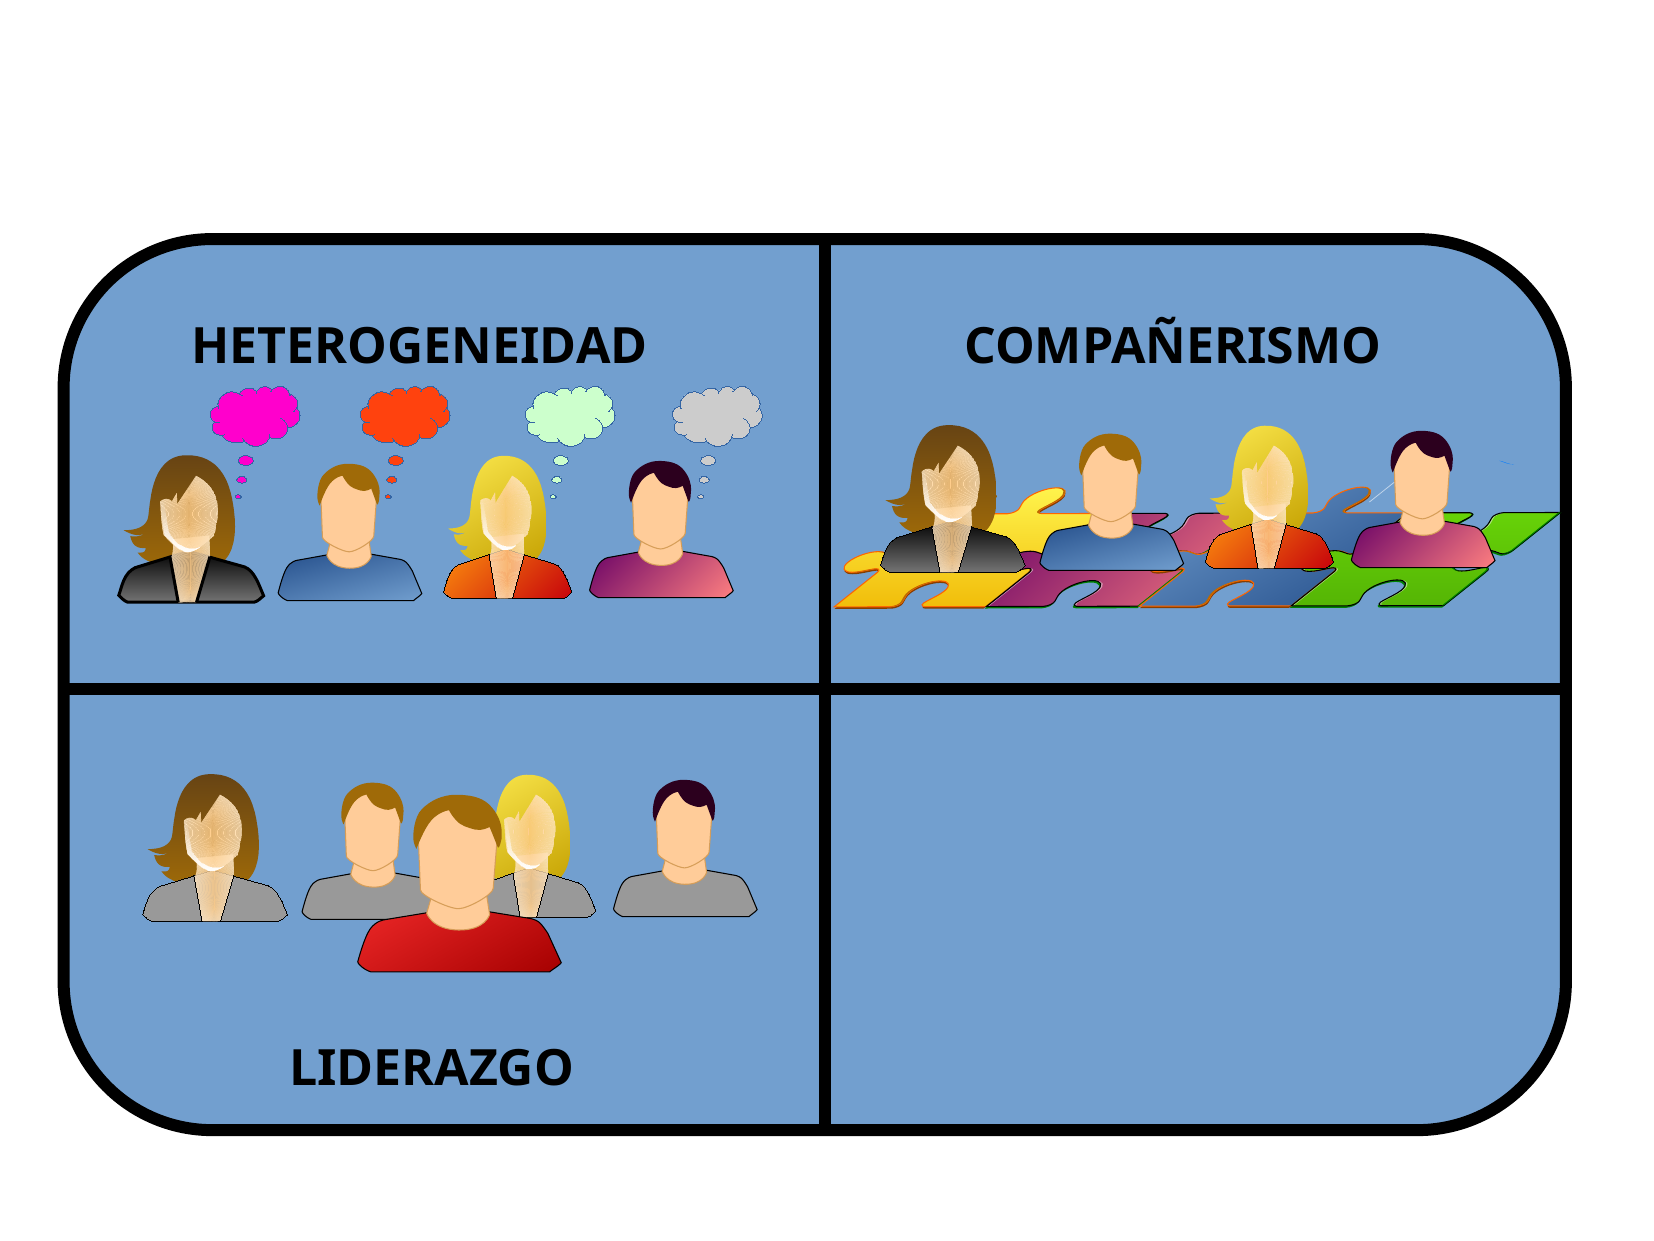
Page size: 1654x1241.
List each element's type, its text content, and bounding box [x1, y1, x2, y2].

text_box LIDERAZGO [274, 1024, 635, 1098]
text_box [63, 239, 1566, 1131]
text_box COMPAÑERISMO [949, 303, 1445, 377]
text_box HETEROGENEIDAD [176, 303, 732, 377]
text_box [831, 239, 1566, 683]
